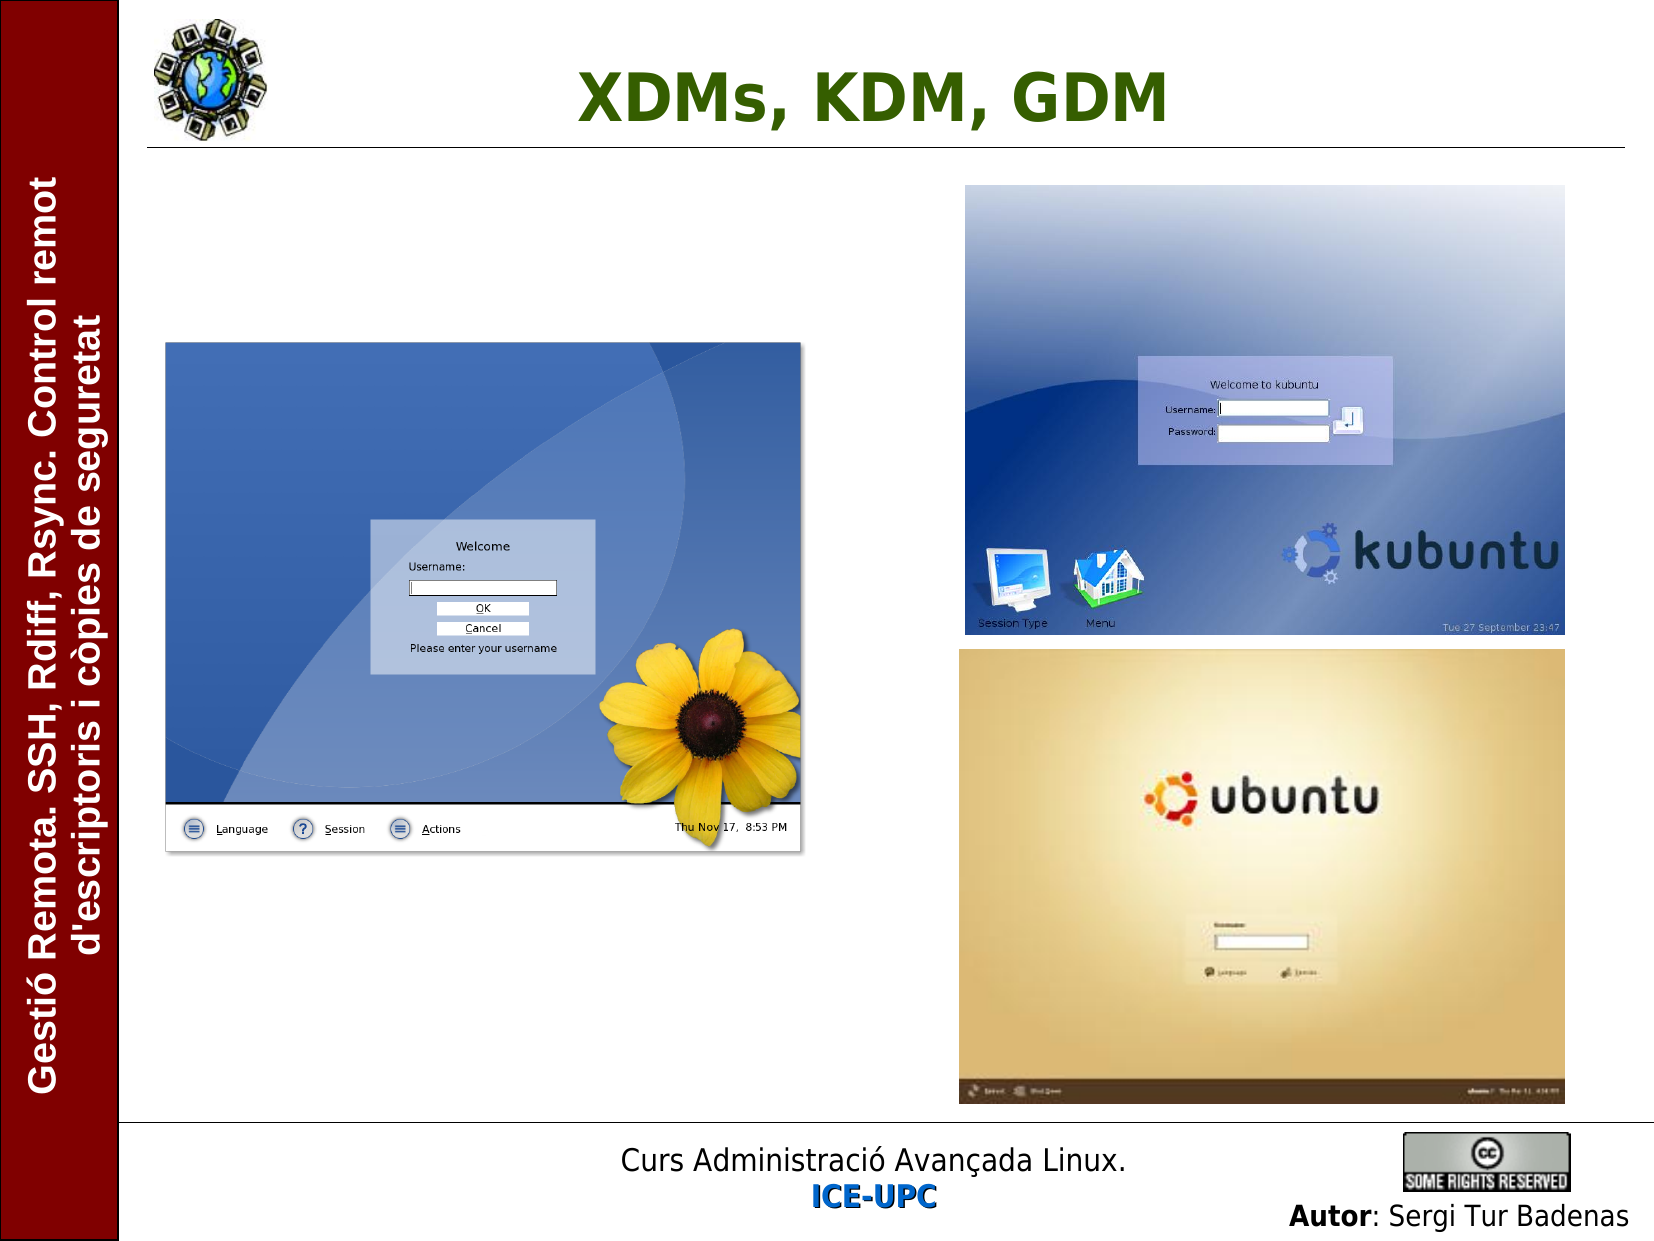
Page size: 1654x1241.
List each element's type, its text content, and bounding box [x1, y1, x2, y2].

picture [162, 339, 806, 857]
picture [1403, 1132, 1571, 1192]
picture [959, 649, 1565, 1104]
title XDMs, KDM, GDM [129, 56, 1619, 141]
picture [965, 185, 1565, 635]
picture [154, 19, 268, 56]
